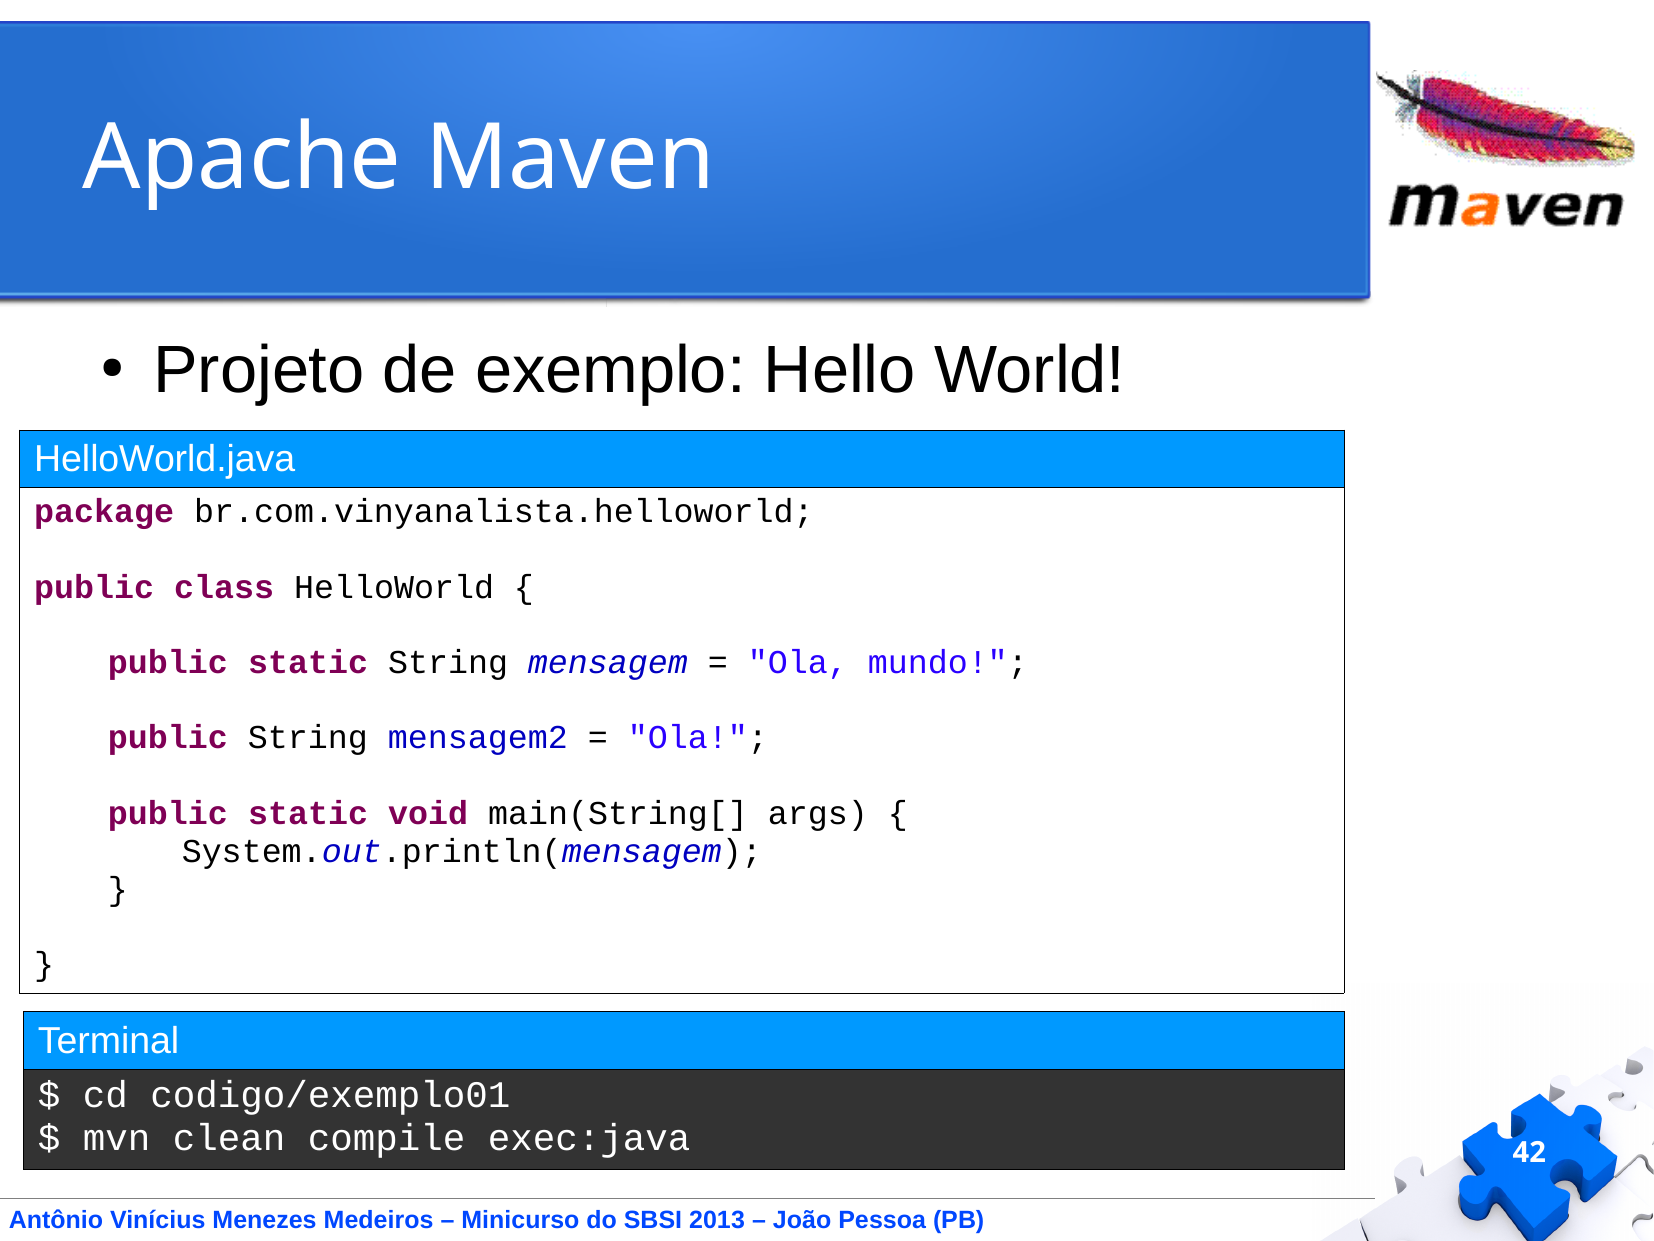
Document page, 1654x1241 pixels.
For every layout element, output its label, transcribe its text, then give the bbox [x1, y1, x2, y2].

table_header Terminal [24, 1012, 1344, 1069]
picture [1376, 70, 1643, 249]
picture [0, 21, 1375, 307]
table_header HelloWorld.java [20, 431, 1344, 487]
list Projeto de exemplo: Hello World! [82, 332, 1356, 532]
table_cell $ cd codigo/exemplo01 $ mvn clean compile exec:java [24, 1070, 1344, 1169]
picture [1311, 983, 1654, 1241]
table_cell package br.com.vinyanalista.helloworld; public class HelloWorld { public static String mensagem = "Ola, mundo!"; public String mensagem2 = "Ola!"; public static void main(String[] args) { System.out.println(mensagem); } } [20, 488, 1344, 993]
title Apache Maven [82, 49, 1323, 257]
